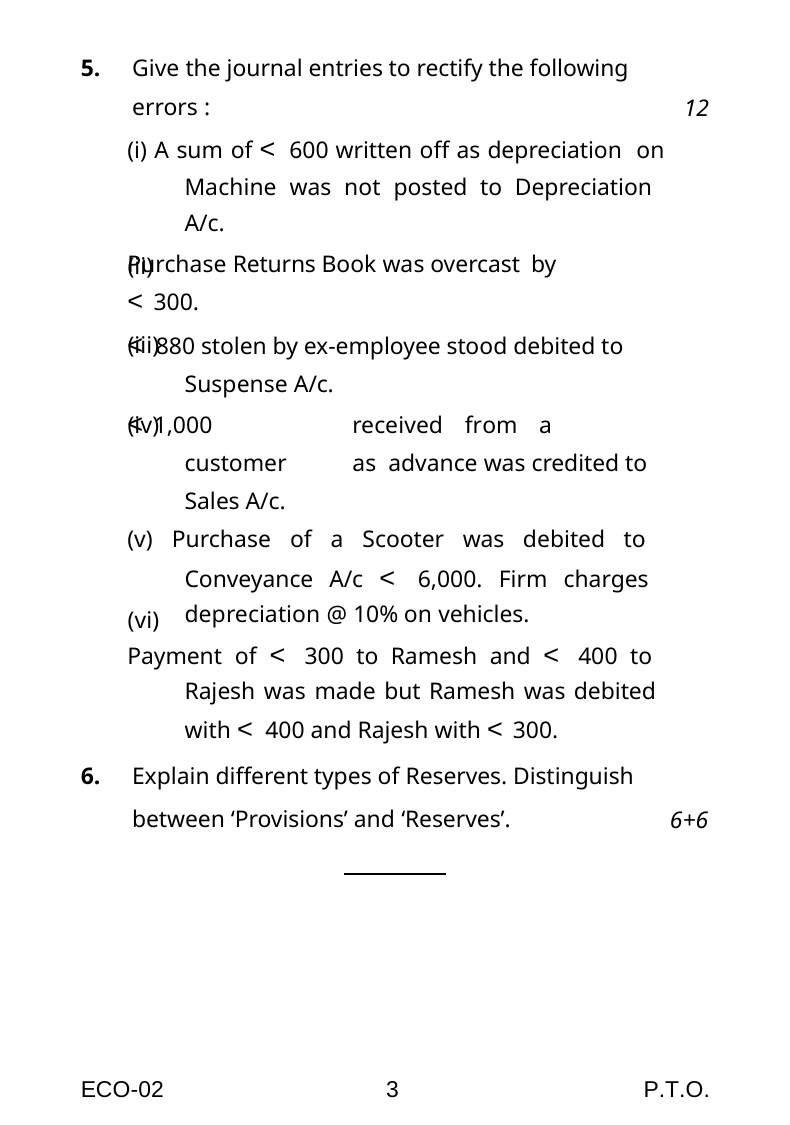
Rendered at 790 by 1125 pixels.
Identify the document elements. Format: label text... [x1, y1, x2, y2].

text_box 5. Give the journal entries to rectify the following errors : [78, 39, 655, 121]
text_box 12 [681, 91, 712, 121]
text_box (i) A sum of < 600 written off as depreciation on Machine was not posted to Depreciation A/c. Purchase Returns Book was overcast by < 300. < 880 stolen by ex-employee stood debited to Suspense A/c. < 1,000 received from a customer as advance was credited to Sales A/c. (v) Purchase of a Scooter was debited to Conveyance A/c < 6,000. Firm charges depreciation @ 10% on vehicles. Payment of < 300 to Ramesh and < 400 to Rajesh was made but Ramesh was debited with < 400 and Rajesh with < 300. [125, 118, 666, 745]
text_box 6+6 [667, 803, 712, 833]
text_box 3 [383, 1072, 401, 1103]
text_box P.T.O. [641, 1072, 712, 1103]
text_box ECO-02 [78, 1072, 167, 1103]
text_box 6. Explain different types of Reserves. Distinguish between ‘Provisions’ and ‘Reserves’. [78, 743, 655, 833]
